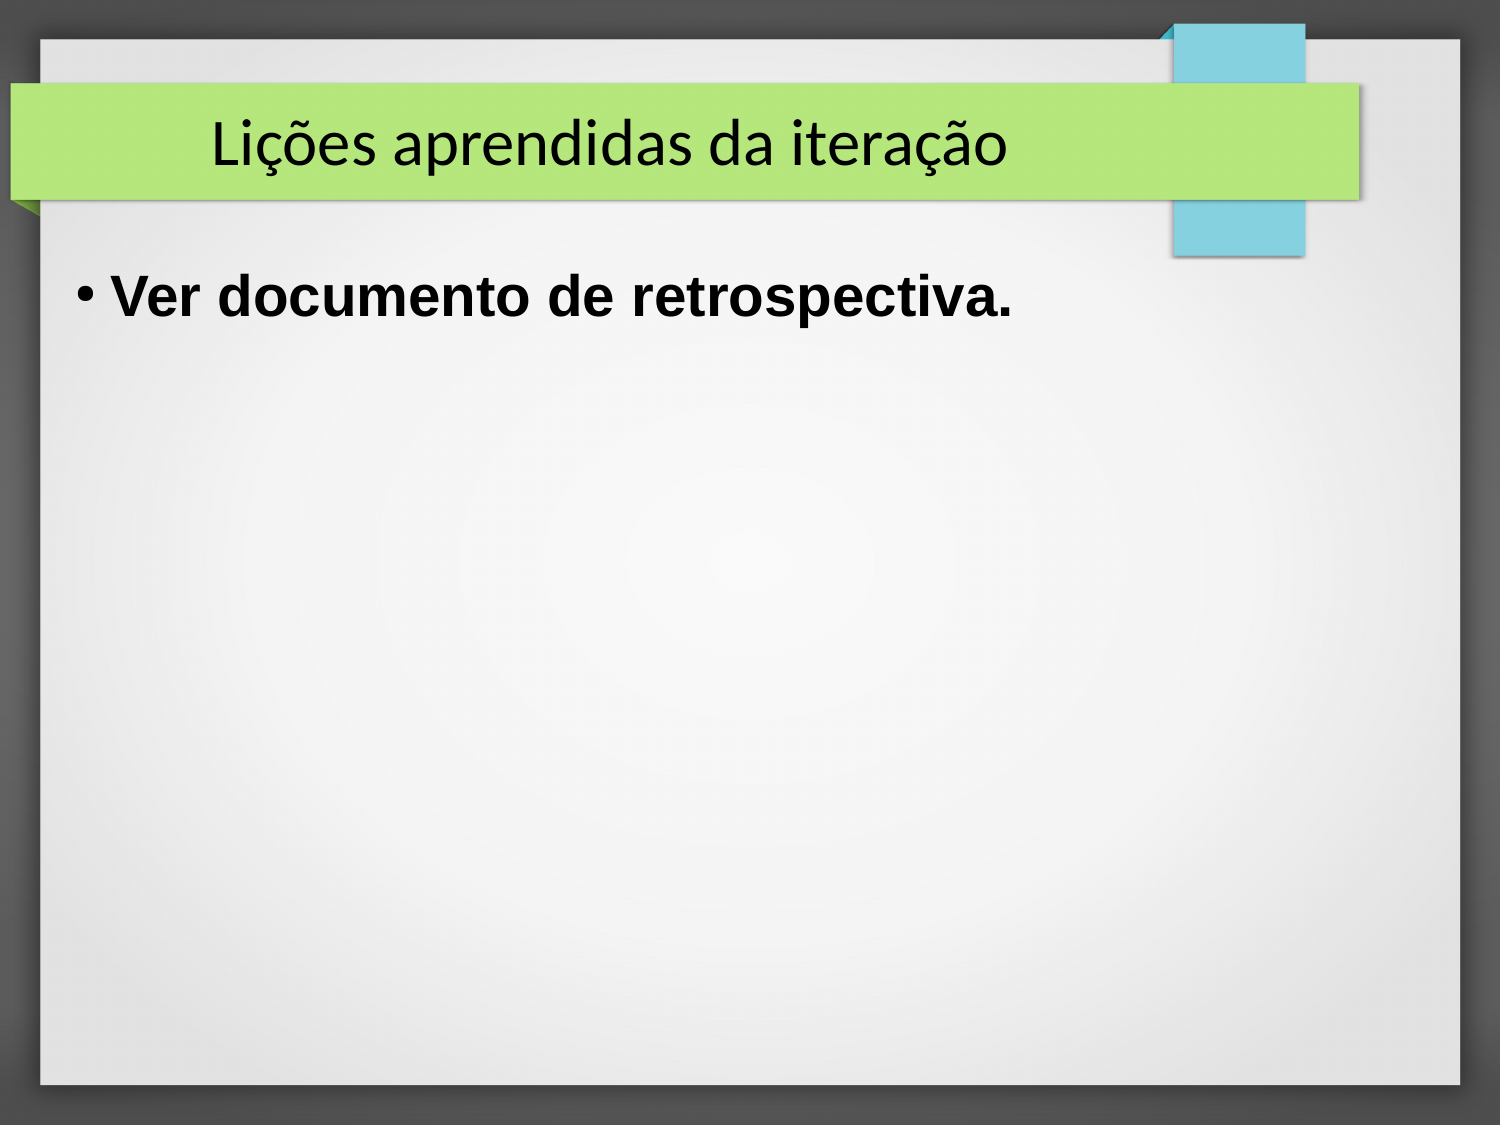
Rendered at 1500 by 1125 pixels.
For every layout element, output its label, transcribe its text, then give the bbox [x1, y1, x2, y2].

picture [0, 0, 1500, 1125]
text_box Lições aprendidas da iteração [75, 85, 1147, 193]
subtitle Ver documento de retrospectiva. [75, 263, 1425, 1075]
